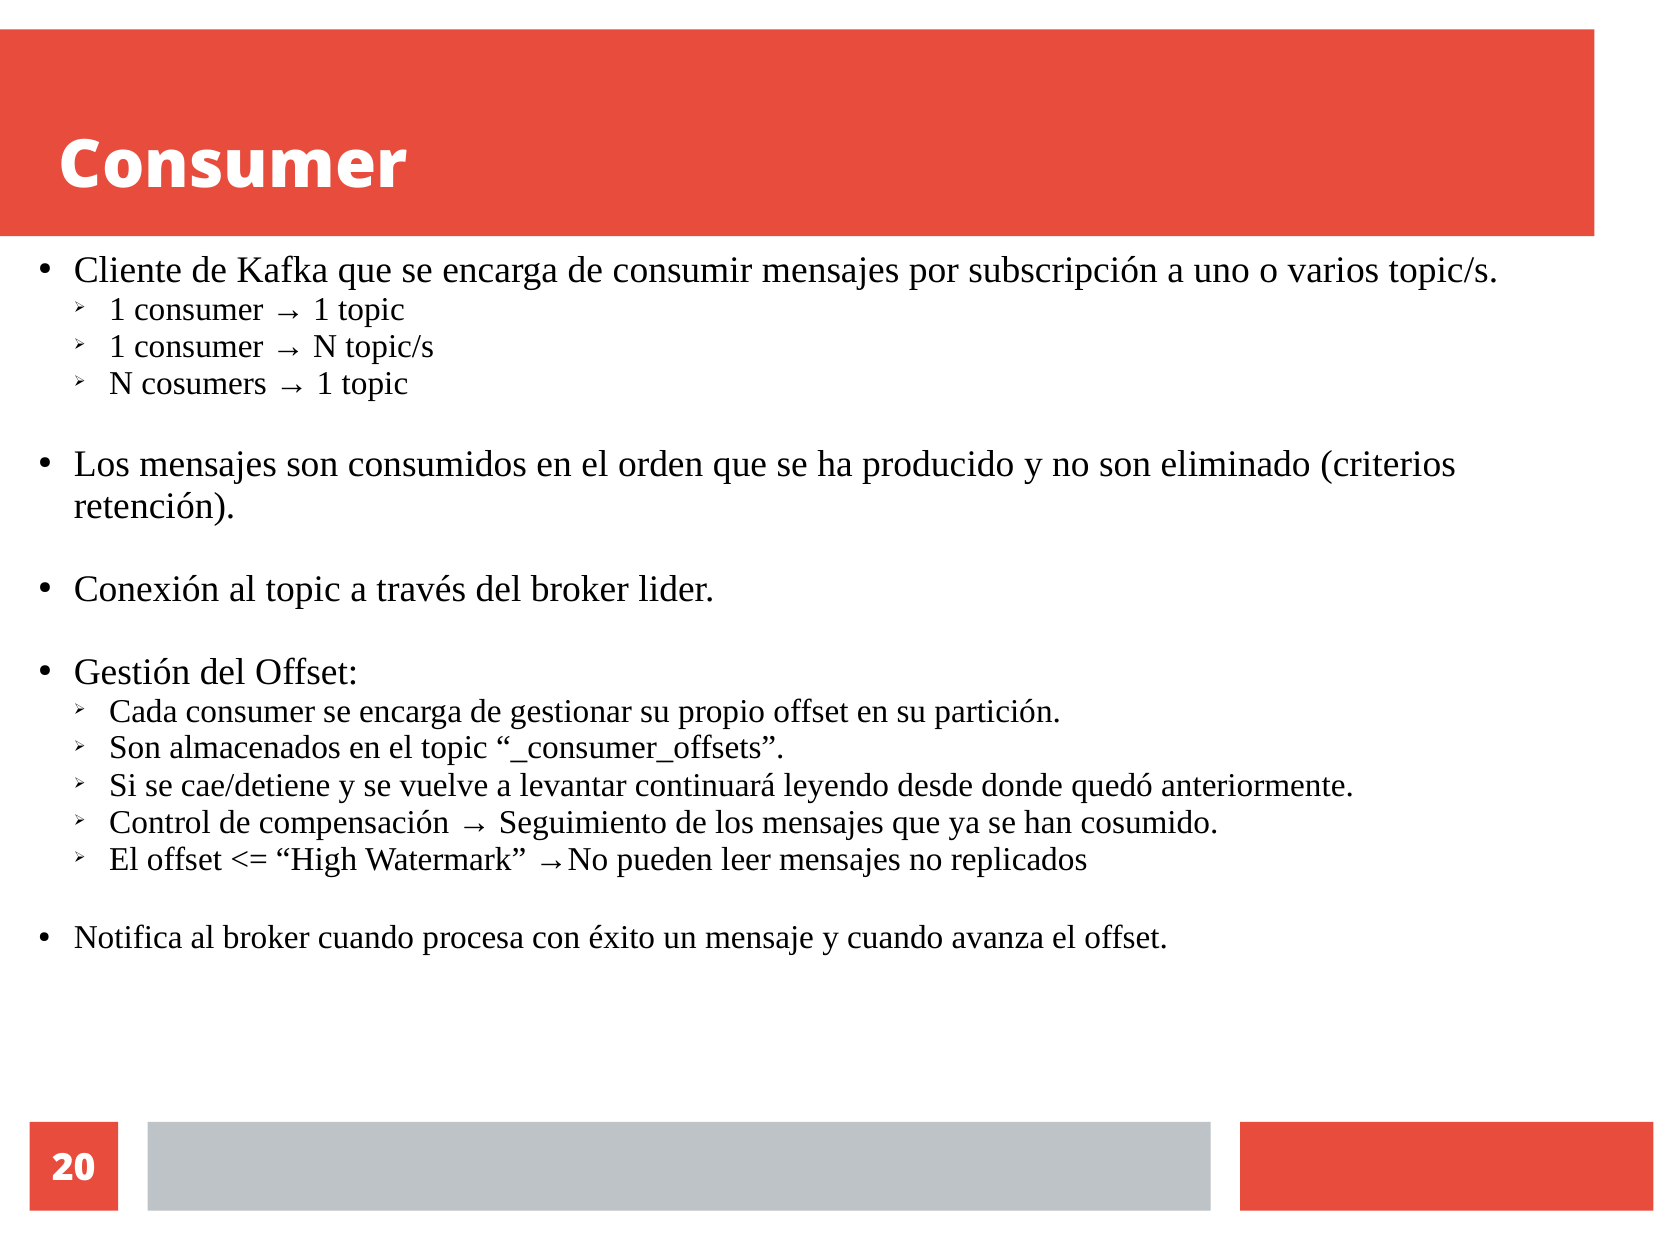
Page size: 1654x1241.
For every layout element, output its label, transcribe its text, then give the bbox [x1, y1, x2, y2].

text_box Cliente de Kafka que se encarga de consumir mensajes por subscripción a uno o varios topic/s. 1 consumer → 1 topic 1 consumer → N topic/s N cosumers → 1 topic Los mensajes son consumidos en el orden que se ha producido y no son eliminado (criterios retención). Conexión al topic a través del broker lider. Gestión del Offset: Cada consumer se encarga de gestionar su propio offset en su partición. Son almacenados en el topic “_consumer_offsets”. Si se cae/detiene y se vuelve a levantar continuará leyendo desde donde quedó anteriormente. Control de compensación → Seguimiento de los mensajes que ya se han cosumido. El offset <= “High Watermark” →No pueden leer mensajes no replicados Notifica al broker cuando procesa con éxito un mensaje y cuando avanza el offset. [23, 241, 1595, 1093]
title Consumer [58, 58, 1595, 207]
